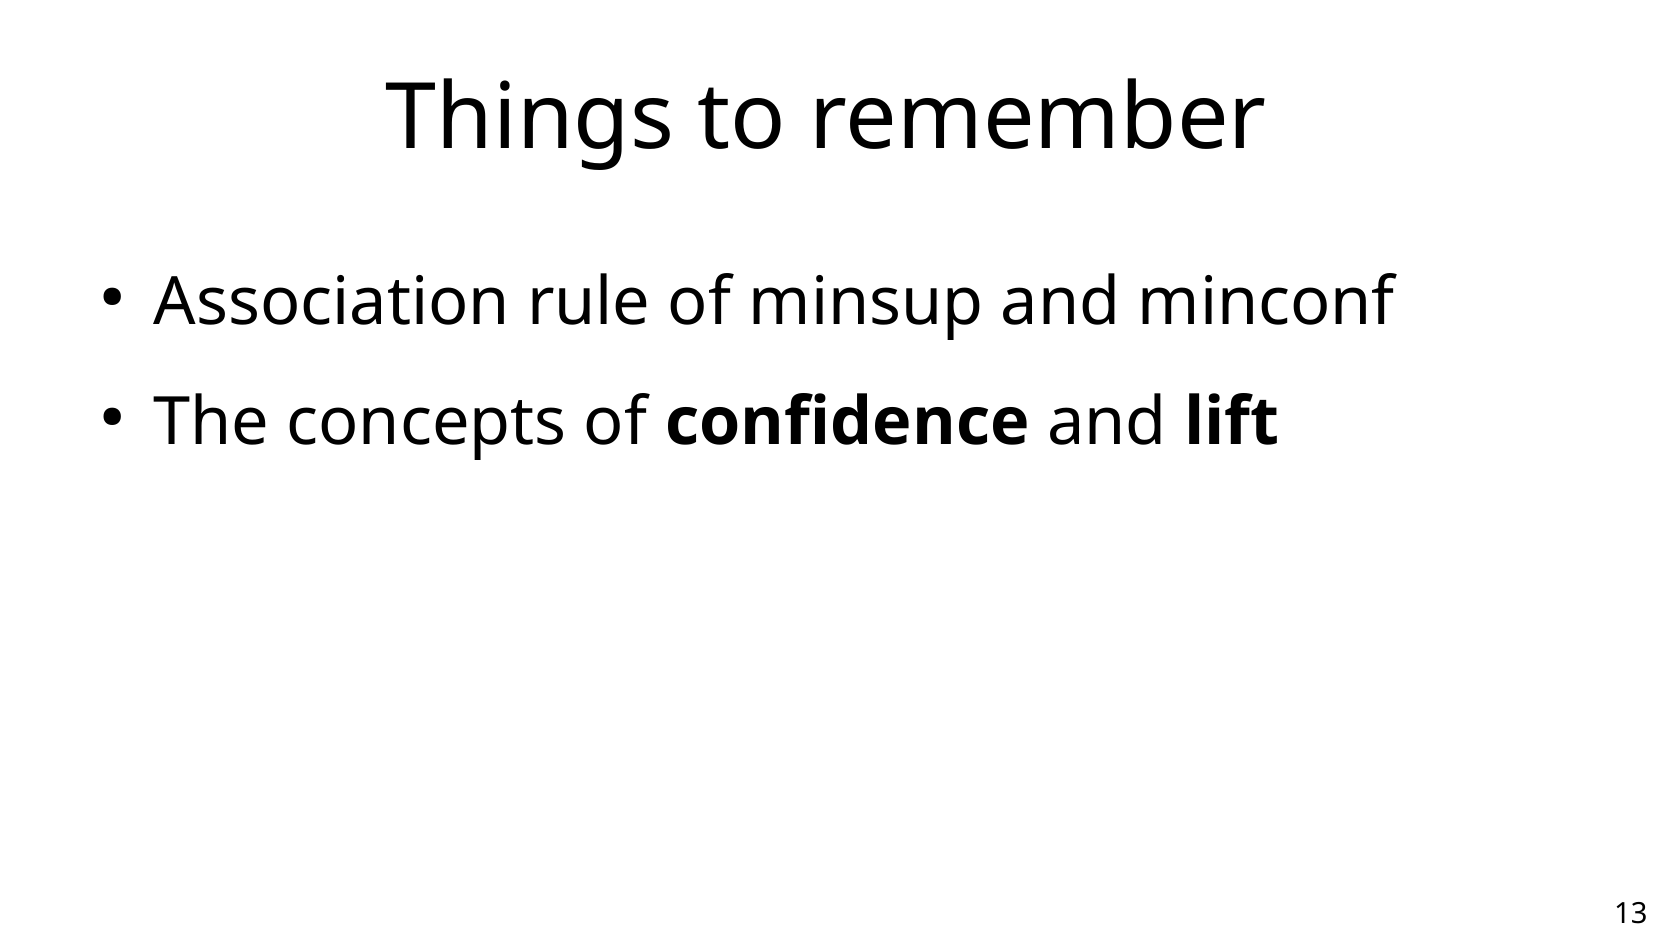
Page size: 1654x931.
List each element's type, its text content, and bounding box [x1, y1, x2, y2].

title Things to remember [82, 1, 1571, 226]
list Association rule of minsup and minconf The concepts of confidence and lift [82, 253, 1571, 793]
